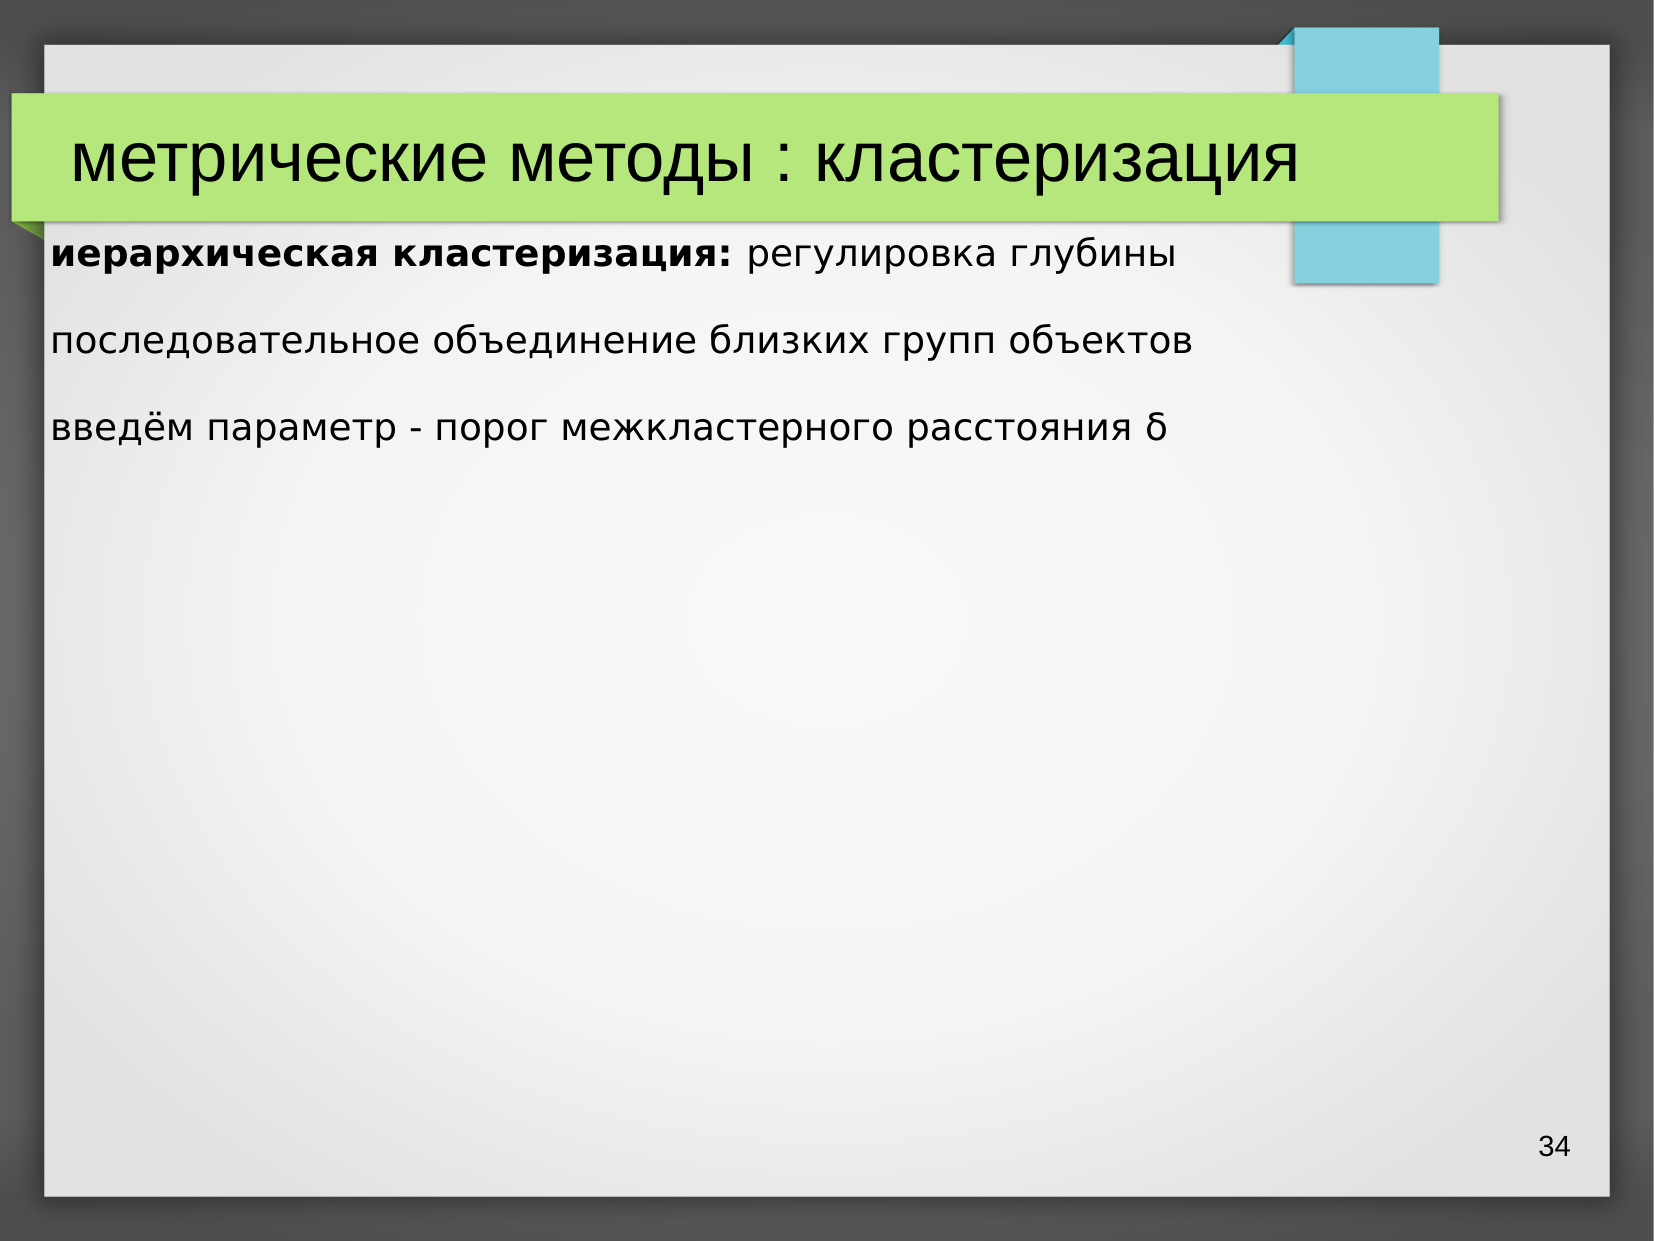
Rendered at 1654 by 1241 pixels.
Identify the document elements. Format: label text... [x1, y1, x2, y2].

title метрические методы : кластеризация [70, 117, 1382, 197]
text_box иерархическая кластеризация: регулировка глубины последовательное объединение близких групп объектов введём параметр - порог межкластерного расстояния δ [35, 224, 1288, 467]
picture [0, 0, 1654, 1241]
